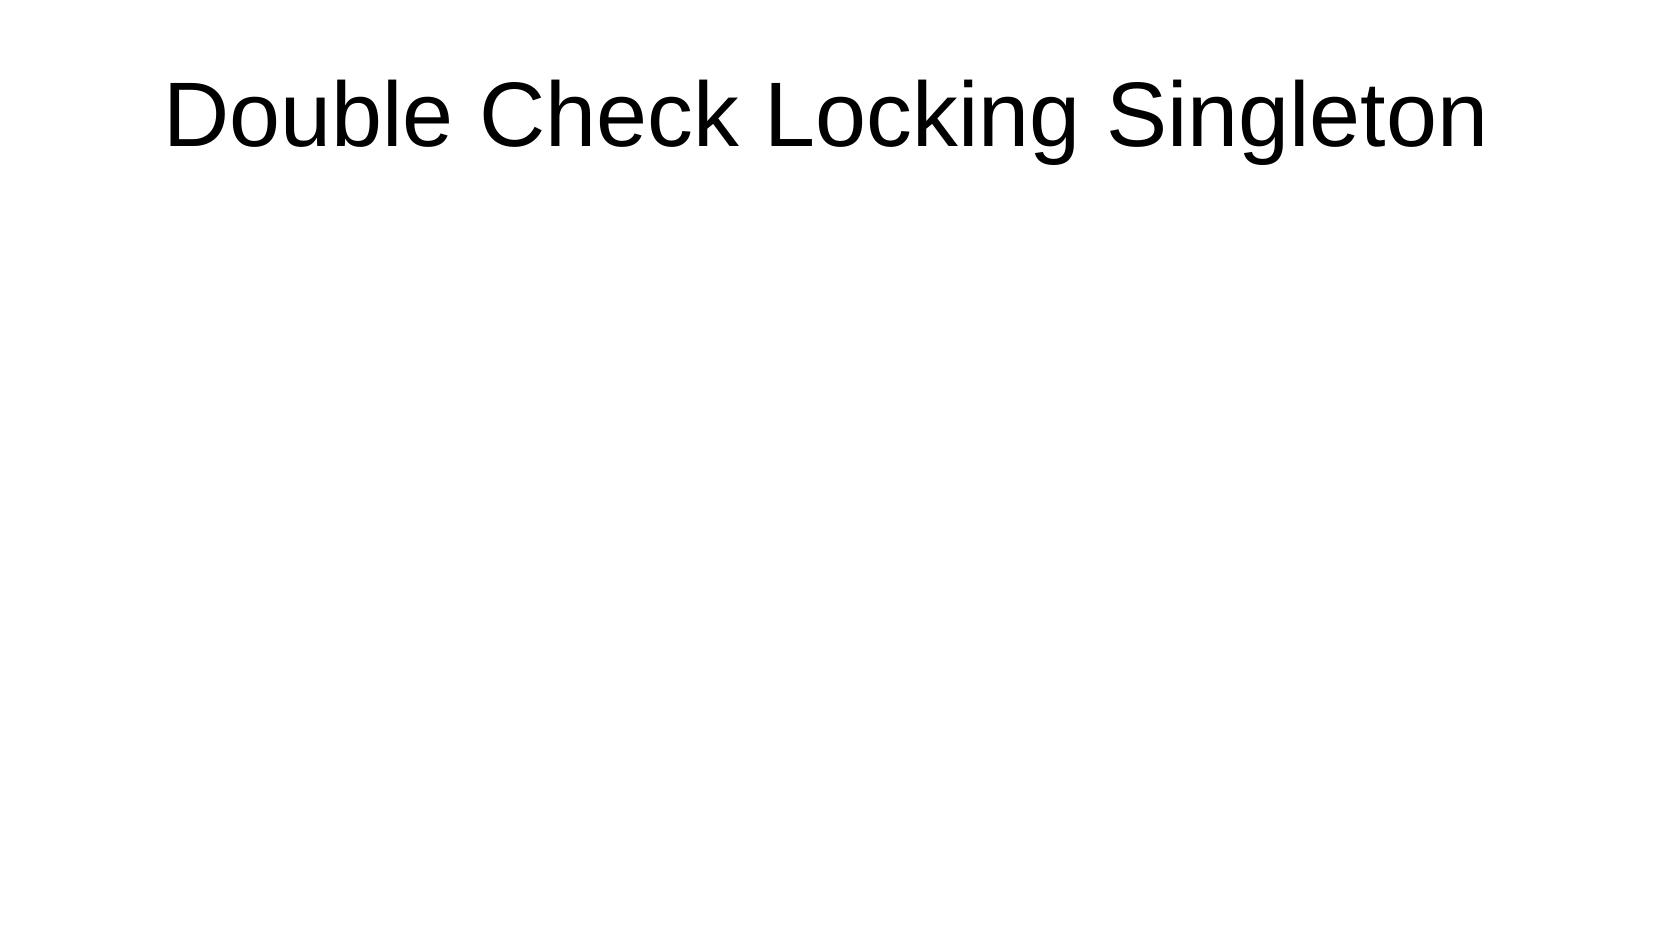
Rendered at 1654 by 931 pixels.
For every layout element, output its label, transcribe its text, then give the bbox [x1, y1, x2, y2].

title Double Check Locking Singleton [82, 37, 1571, 193]
